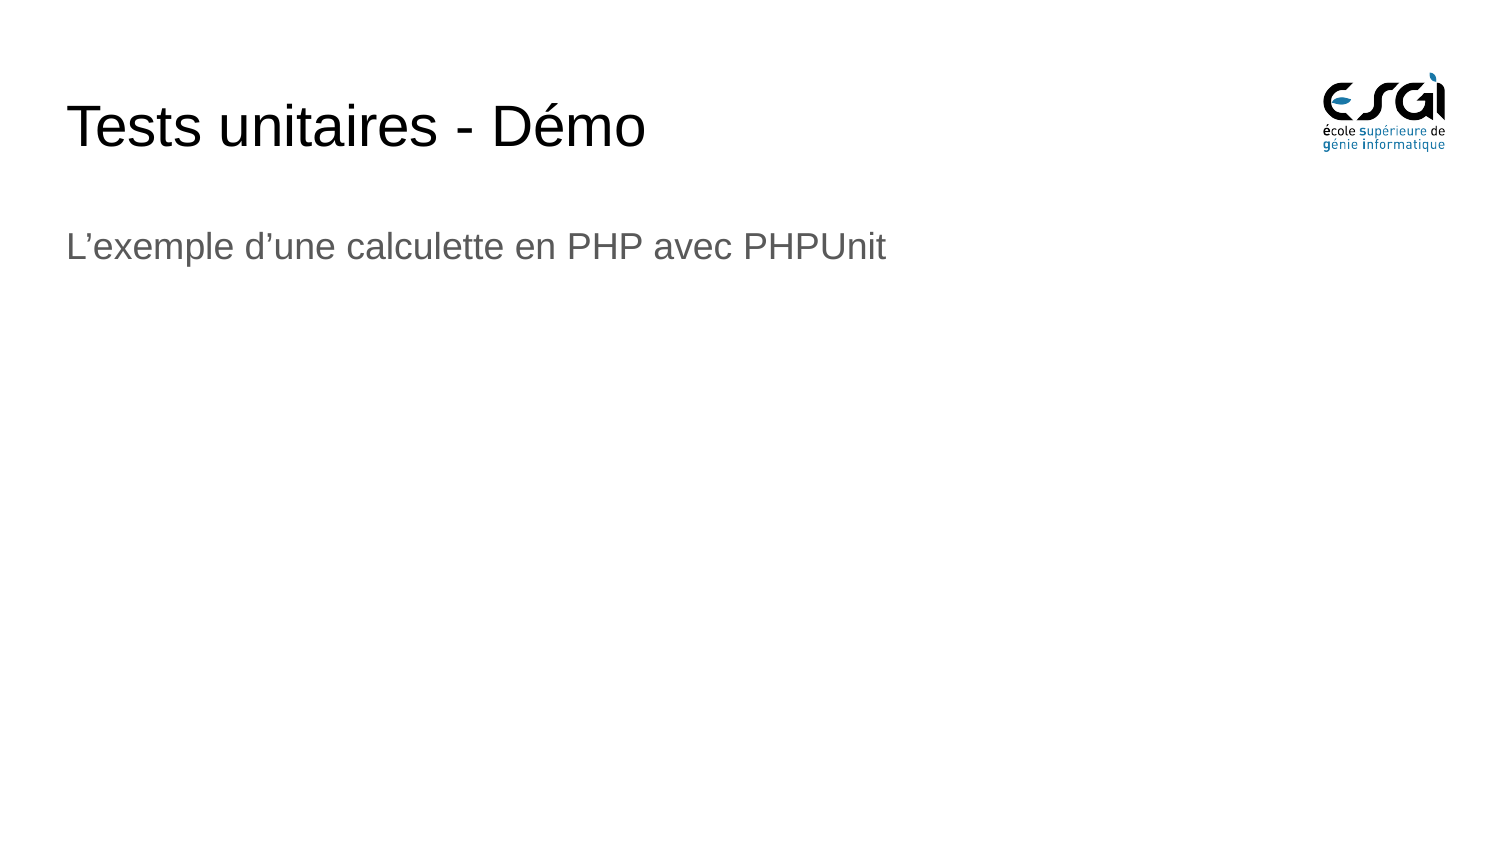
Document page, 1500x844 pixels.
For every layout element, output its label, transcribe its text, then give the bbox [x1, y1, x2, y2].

list L’exemple d’une calculette en PHP avec PHPUnit [51, 207, 1449, 750]
picture [1319, 67, 1449, 157]
title Tests unitaires - Démo [51, 72, 1449, 167]
